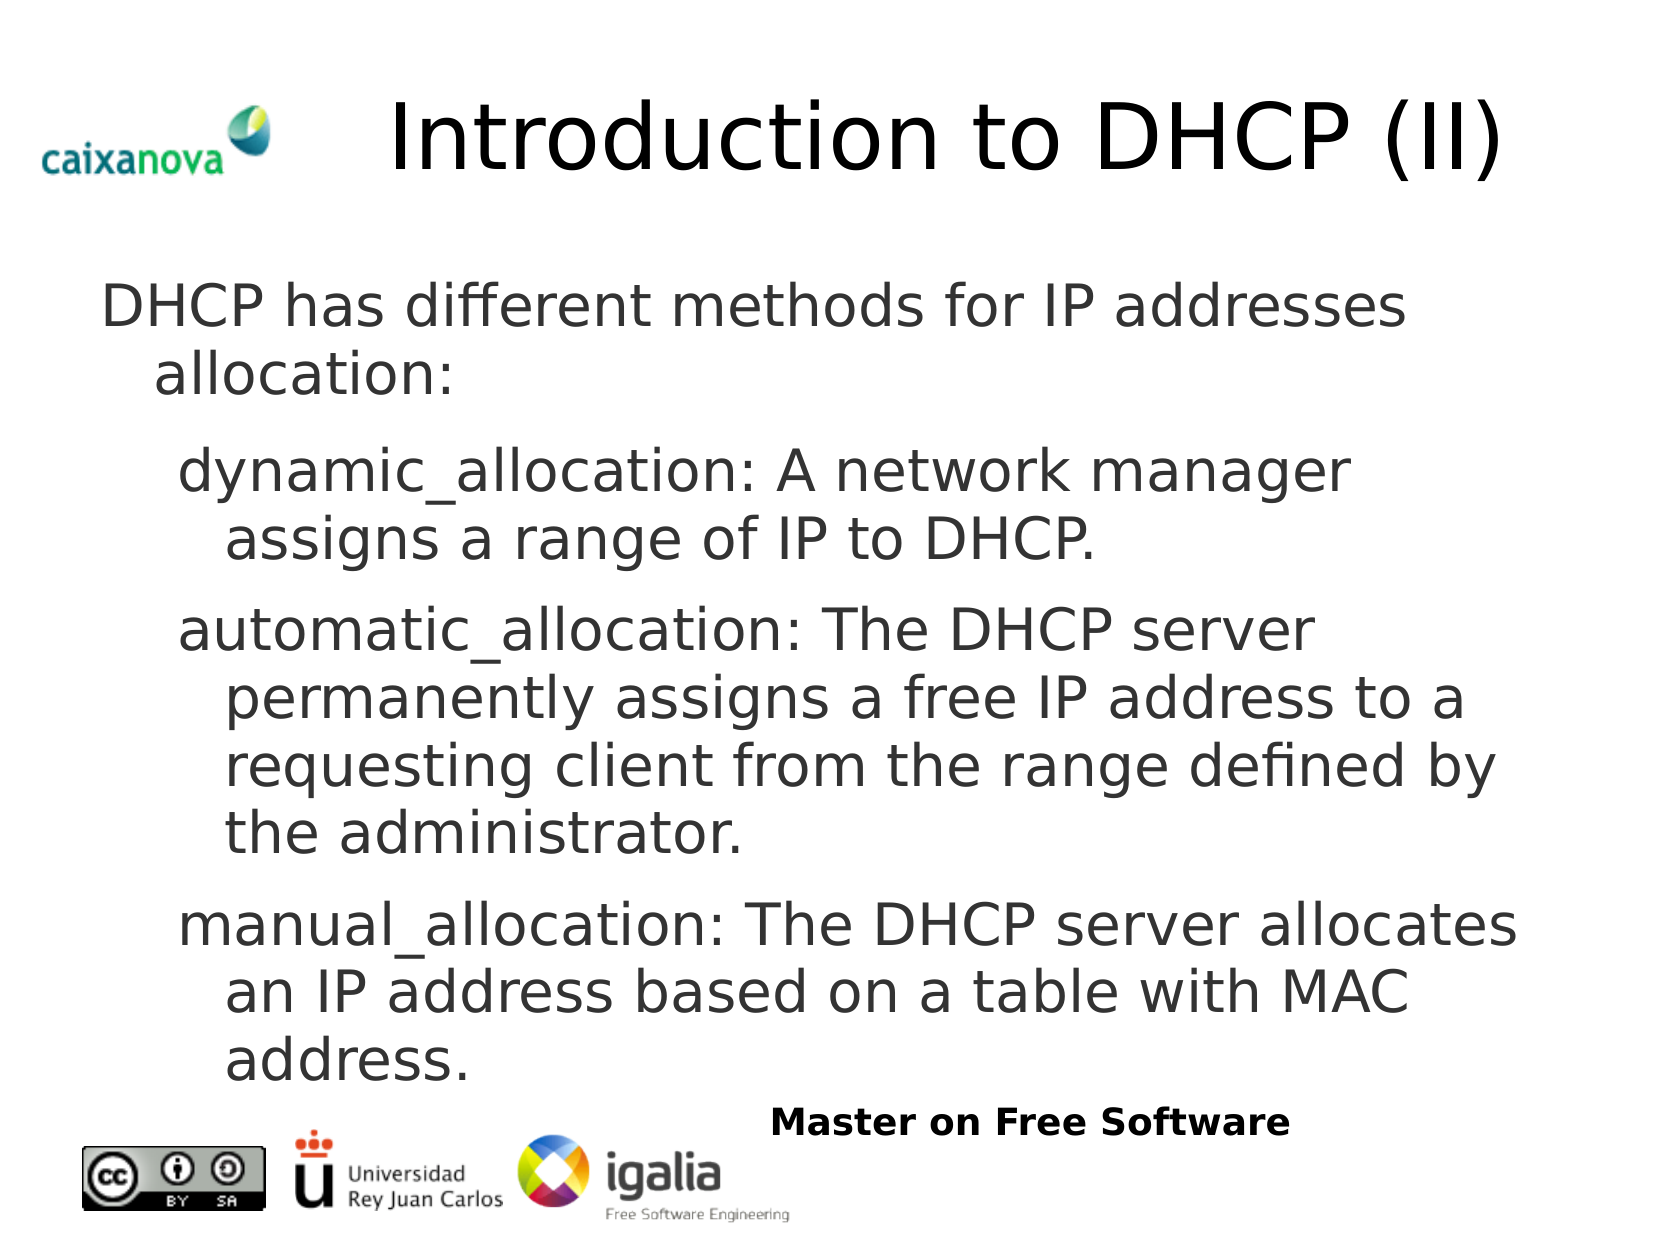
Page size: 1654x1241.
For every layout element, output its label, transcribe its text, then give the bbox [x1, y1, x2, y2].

picture [82, 1146, 266, 1211]
title Introduction to DHCP (II) [295, 38, 1601, 237]
list DHCP has different methods for IP addresses allocation: dynamic_allocation: A network manager assigns a range of IP to DHCP. automatic_allocation: The DHCP server permanently assigns a free IP address to a requesting client from the range defined by the administrator. manual_allocation: The DHCP server allocates an IP address based on a table with MAC address. [82, 272, 1571, 1095]
picture [295, 1121, 811, 1235]
picture [29, 73, 284, 207]
